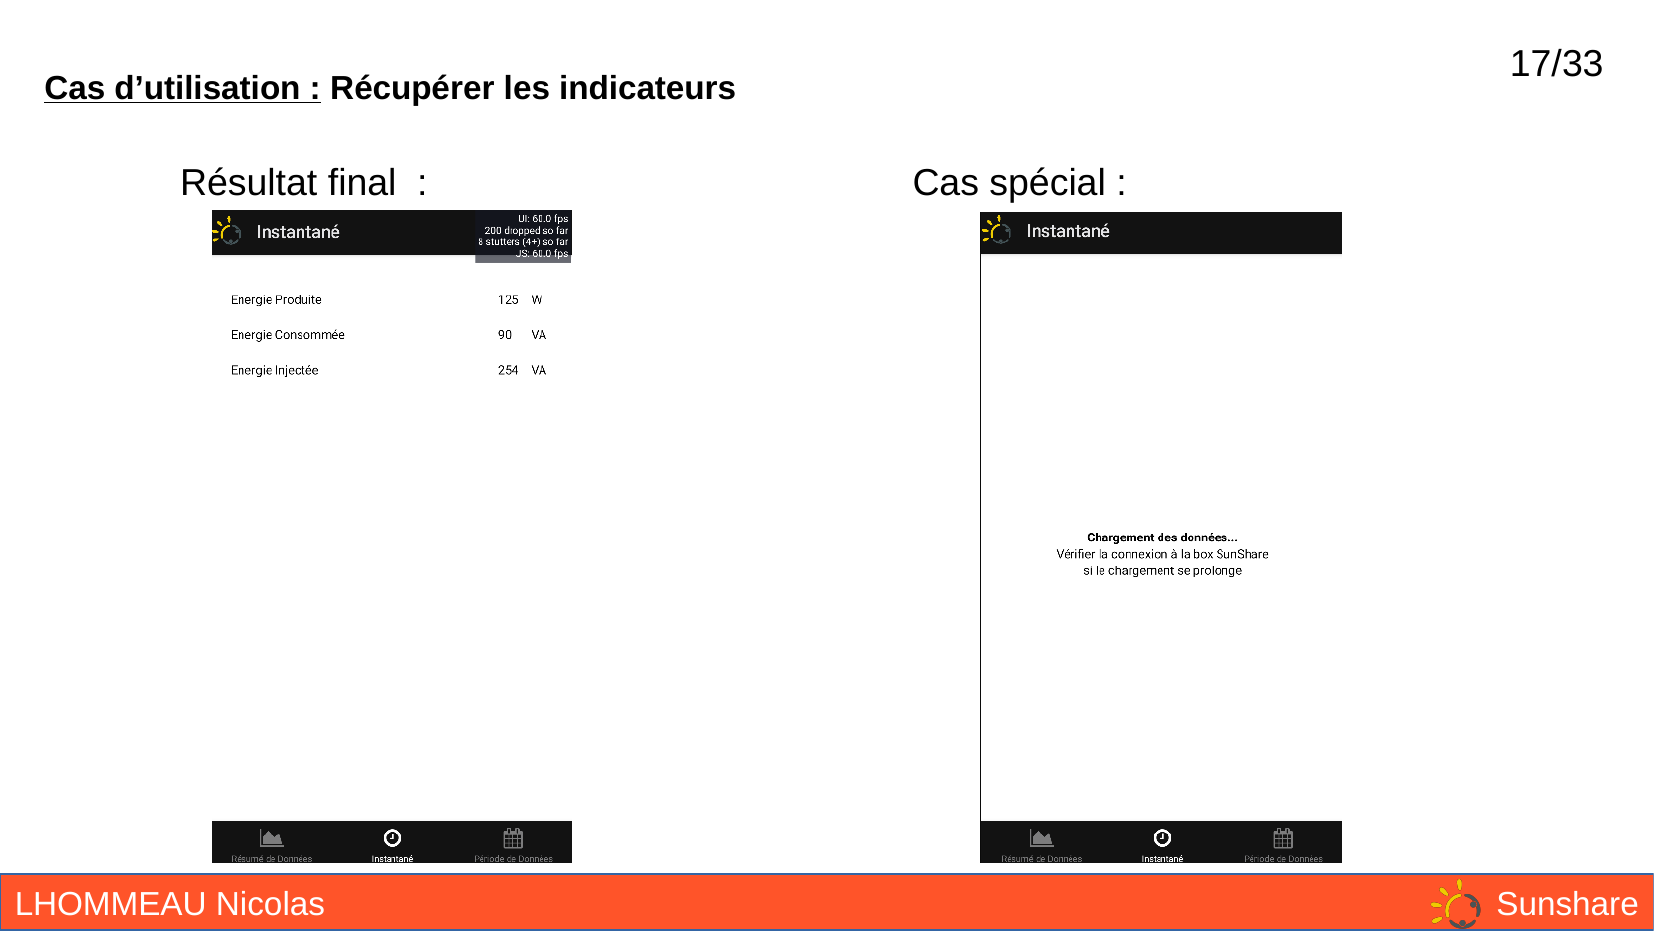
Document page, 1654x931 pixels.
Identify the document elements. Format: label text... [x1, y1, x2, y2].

picture [212, 210, 572, 863]
picture [980, 212, 1342, 863]
text_box Cas d’utilisation : Récupérer les indicateurs [29, 58, 1134, 118]
text_box Cas spécial : [862, 153, 1205, 253]
picture [1429, 877, 1483, 931]
text_box Résultat final : [129, 153, 508, 253]
